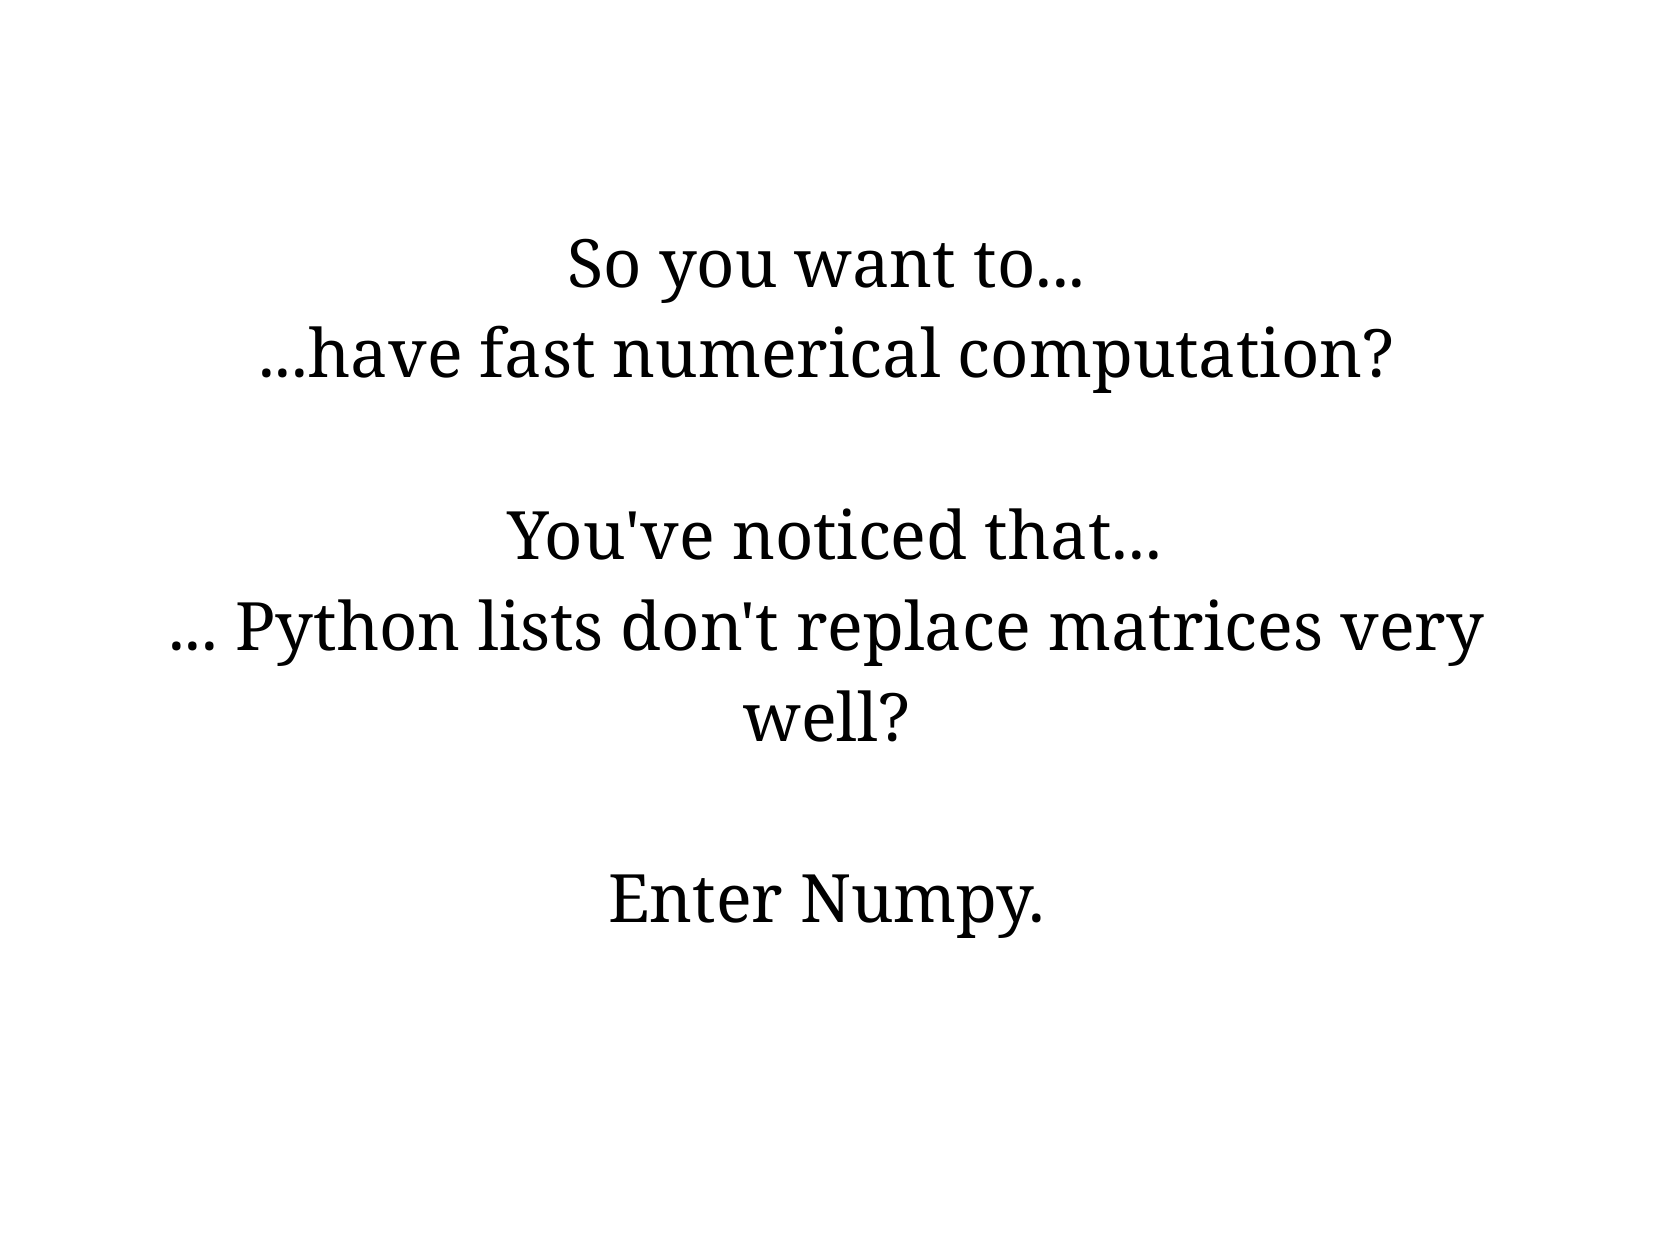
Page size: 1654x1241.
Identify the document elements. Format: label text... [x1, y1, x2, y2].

subtitle So you want to... ...have fast numerical computation? You've noticed that... ... Python lists don't replace matrices very well? Enter Numpy. [82, 49, 1571, 1109]
